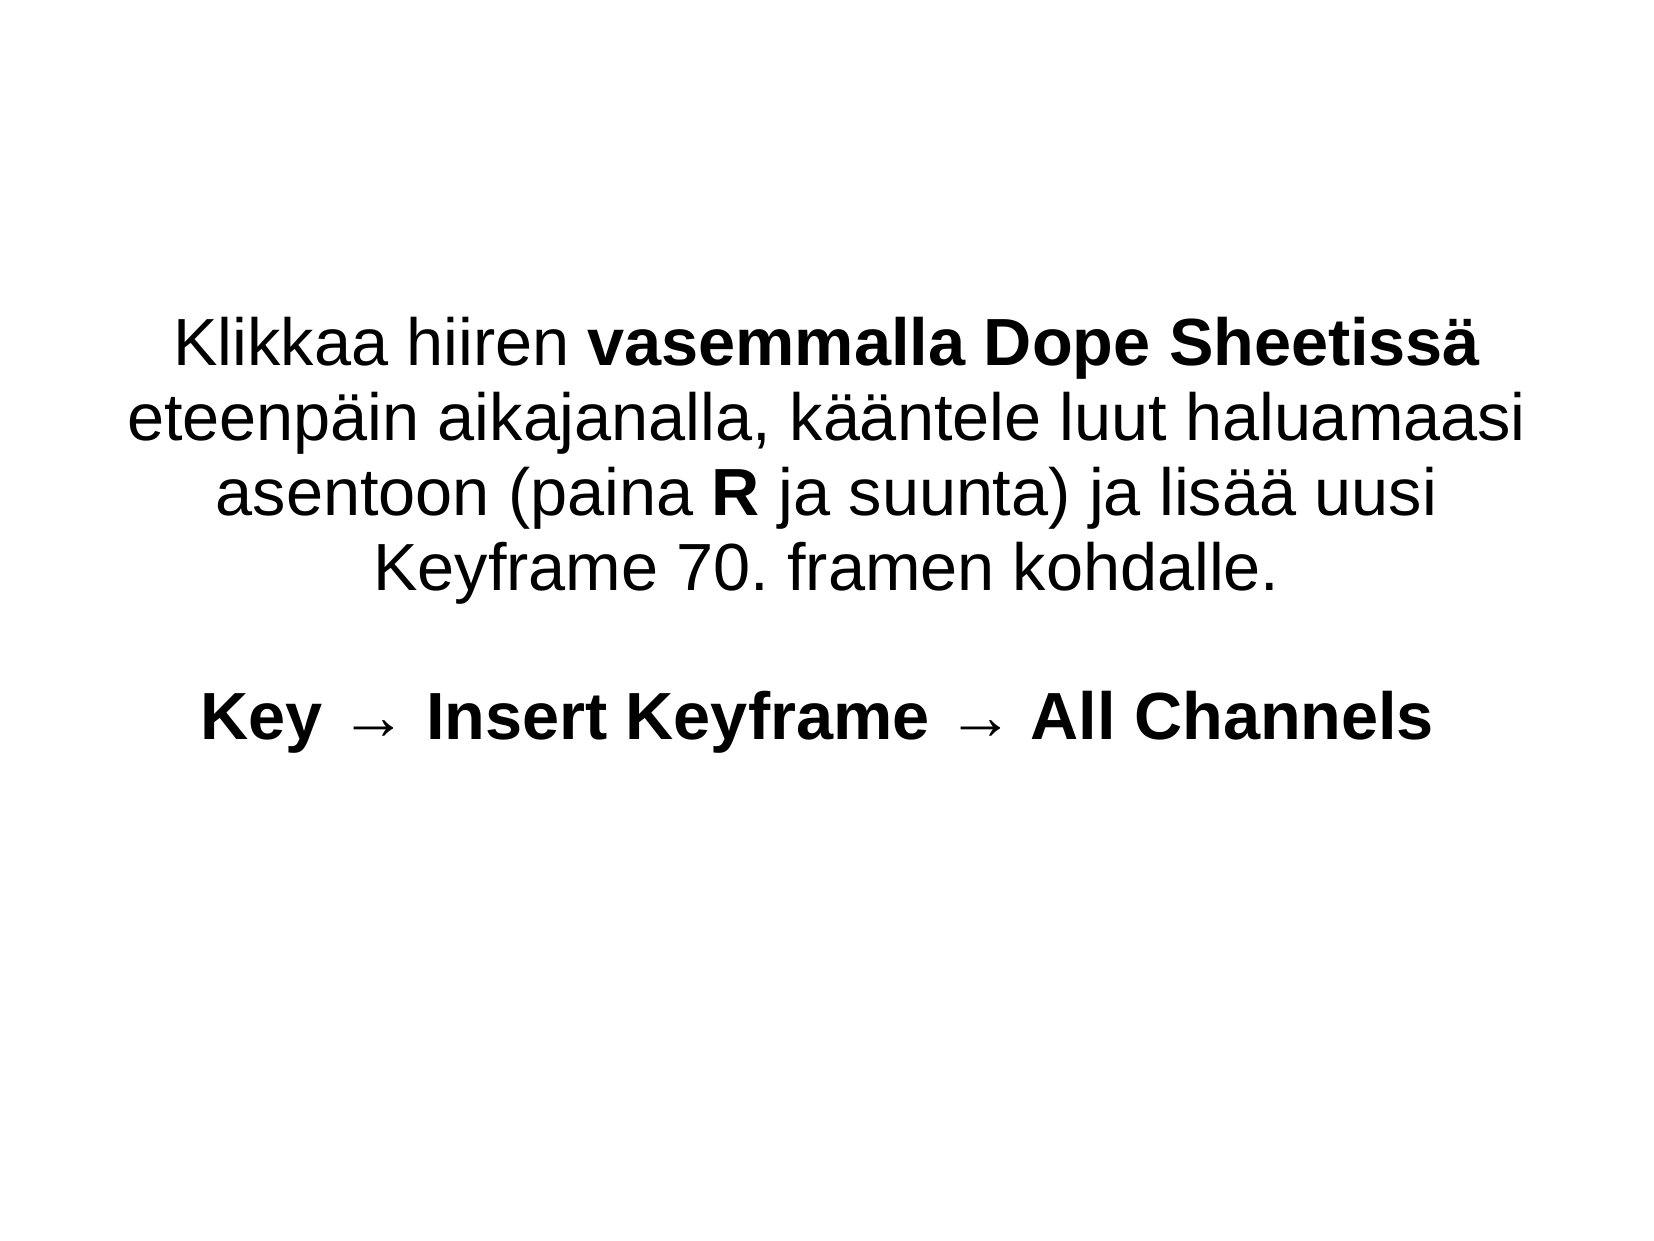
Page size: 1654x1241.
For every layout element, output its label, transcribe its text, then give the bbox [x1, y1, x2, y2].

subtitle Klikkaa hiiren vasemmalla Dope Sheetissä eteenpäin aikajanalla, kääntele luut haluamaasi asentoon (paina R ja suunta) ja lisää uusi Keyframe 70. framen kohdalle. Key → Insert Keyframe → All Channels [82, 49, 1571, 1010]
